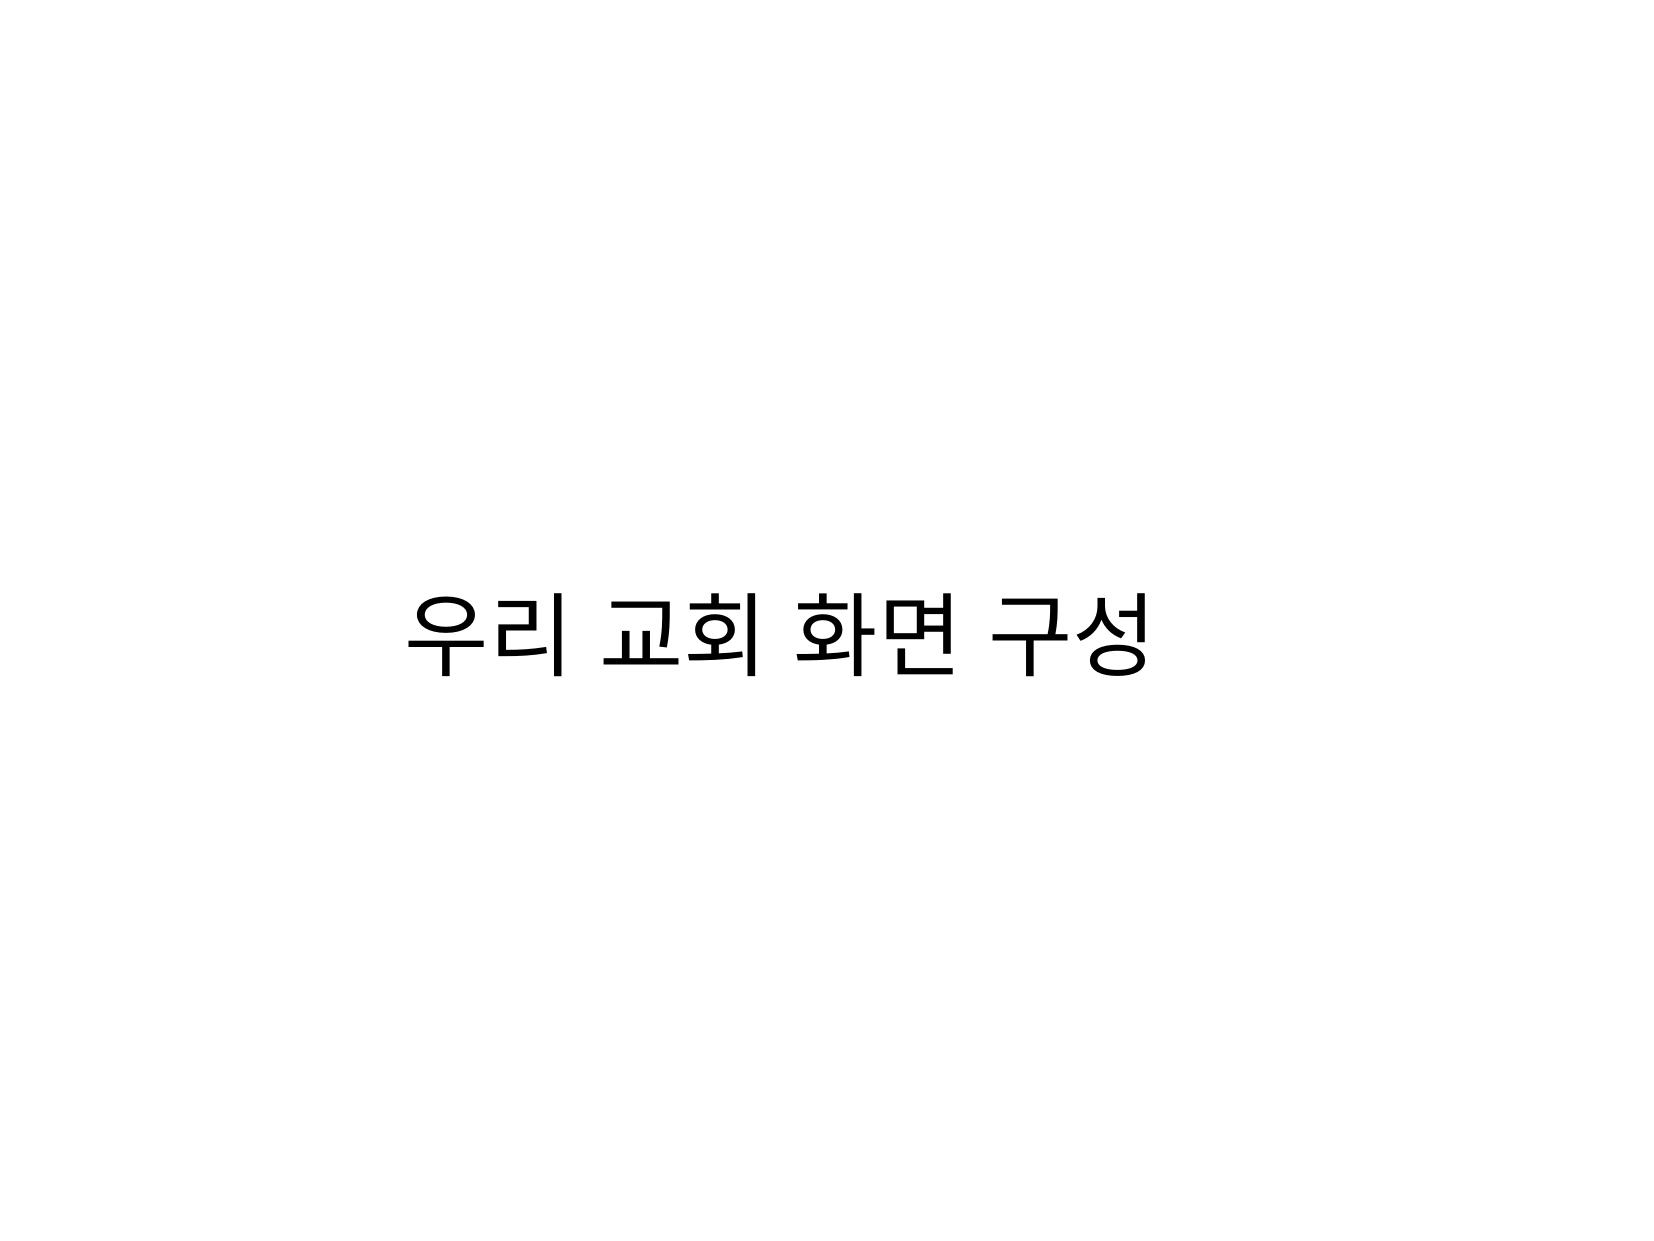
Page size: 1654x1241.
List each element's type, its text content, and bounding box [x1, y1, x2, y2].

text_box 우리 교회 화면 구성 [389, 556, 1236, 683]
